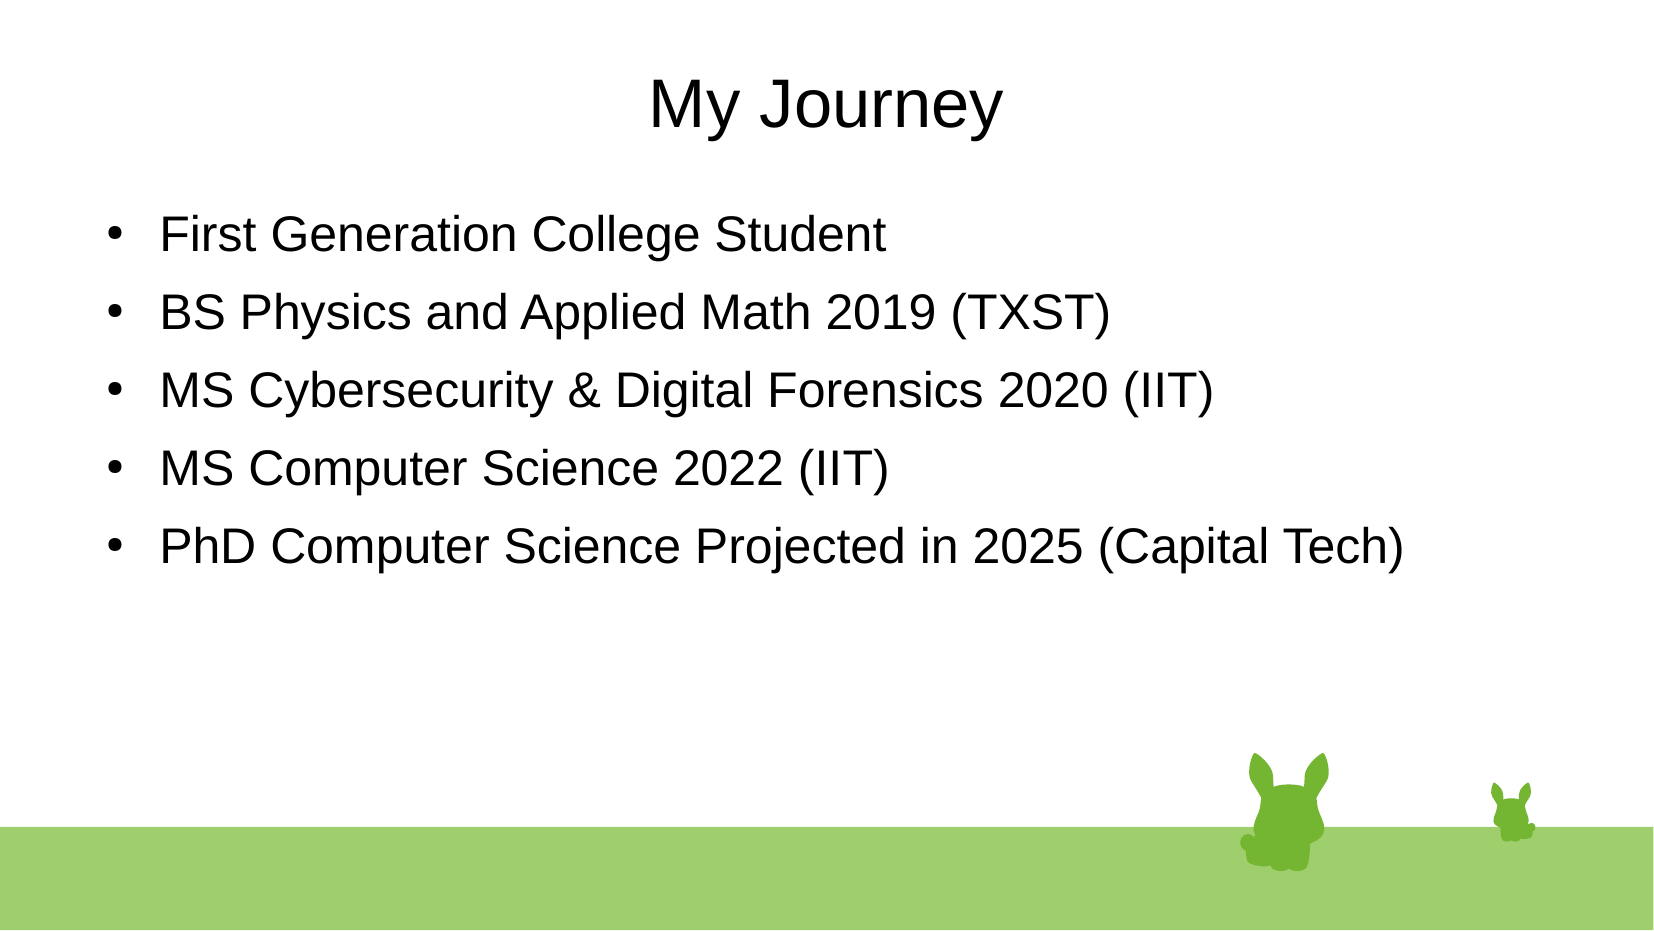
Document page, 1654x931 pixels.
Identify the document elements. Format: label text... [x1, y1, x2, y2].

title My Journey [88, 29, 1565, 178]
list First Generation College Student BS Physics and Applied Math 2019 (TXST) MS Cybersecurity & Digital Forensics 2020 (IIT) MS Computer Science 2022 (IIT) PhD Computer Science Projected in 2025 (Capital Tech) [88, 206, 1565, 739]
